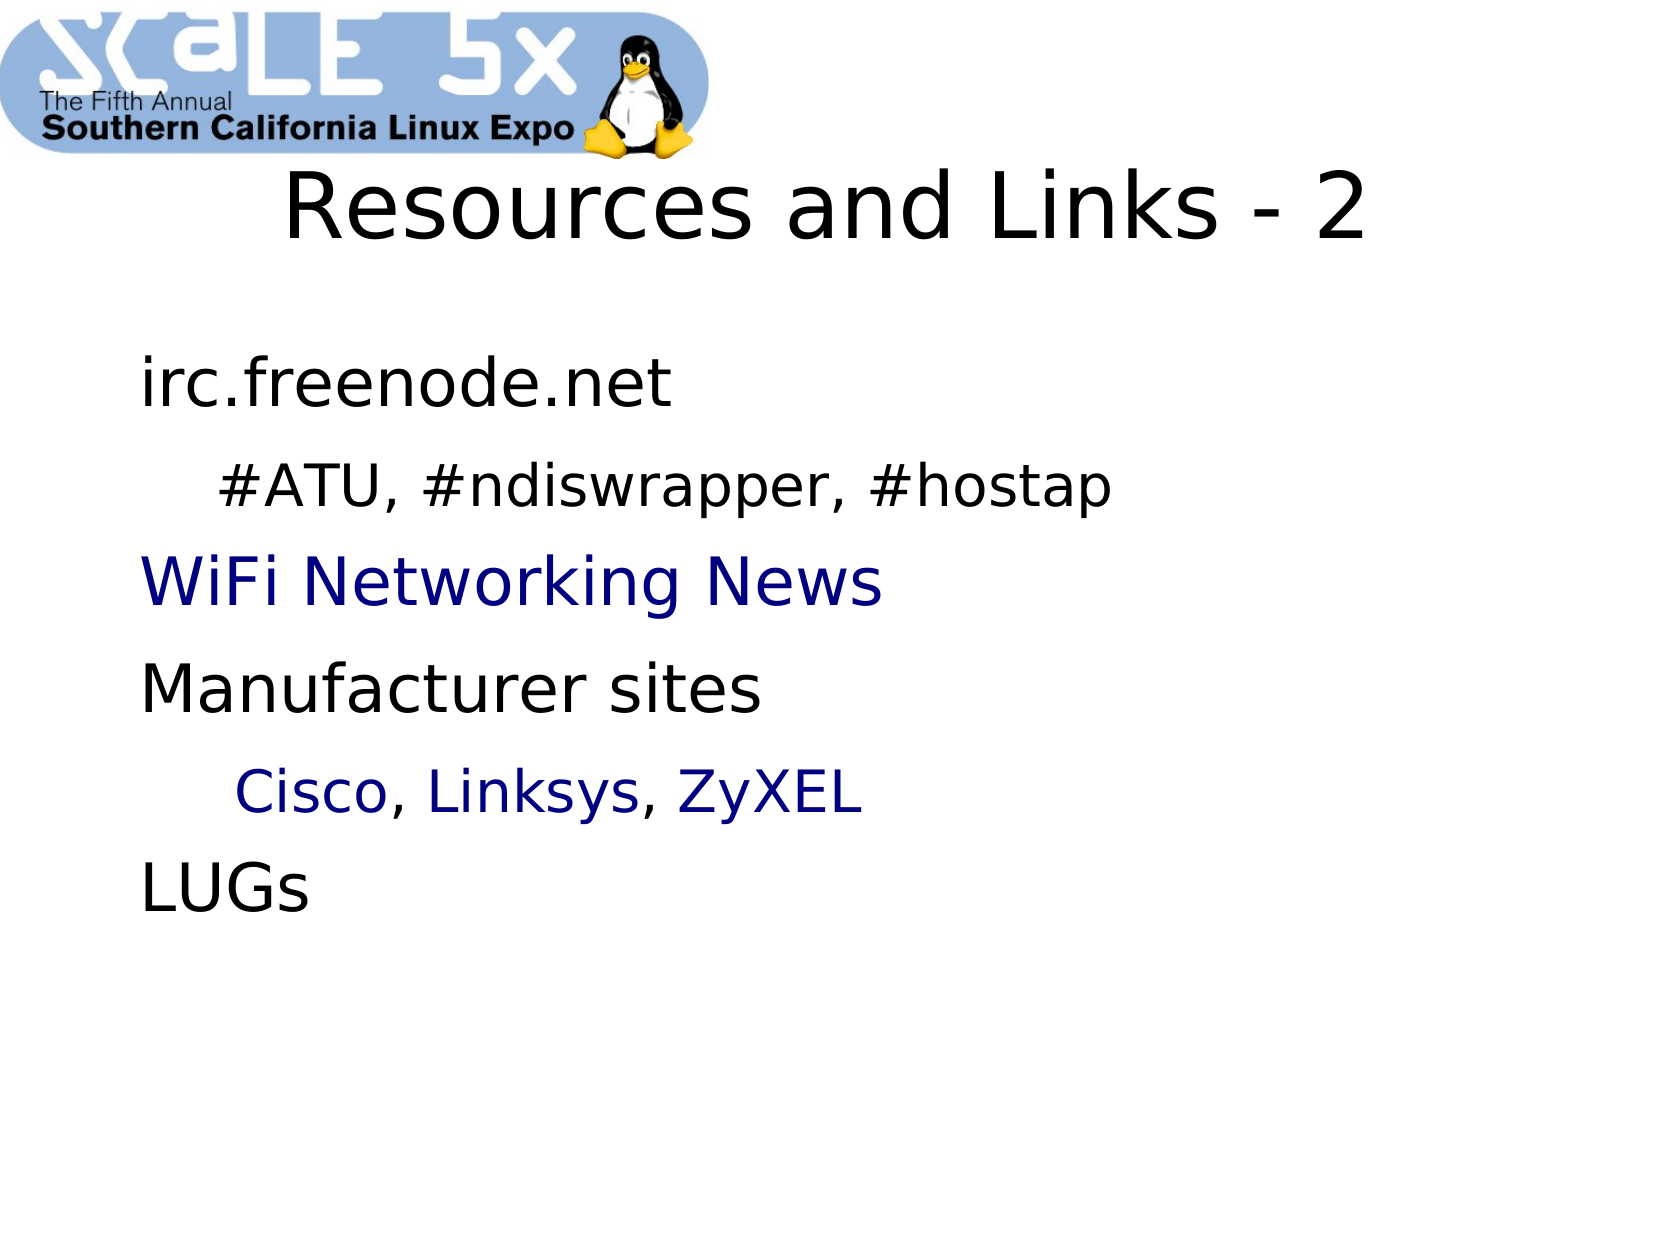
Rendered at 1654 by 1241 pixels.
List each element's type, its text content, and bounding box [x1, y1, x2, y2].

list irc.freenode.net #ATU, #ndiswrapper, #hostap WiFi Networking News Manufacturer sites Cisco, Linksys, ZyXEL LUGs [121, 344, 1533, 1241]
picture [0, 3, 709, 159]
title Resources and Links - 2 [121, 102, 1533, 311]
